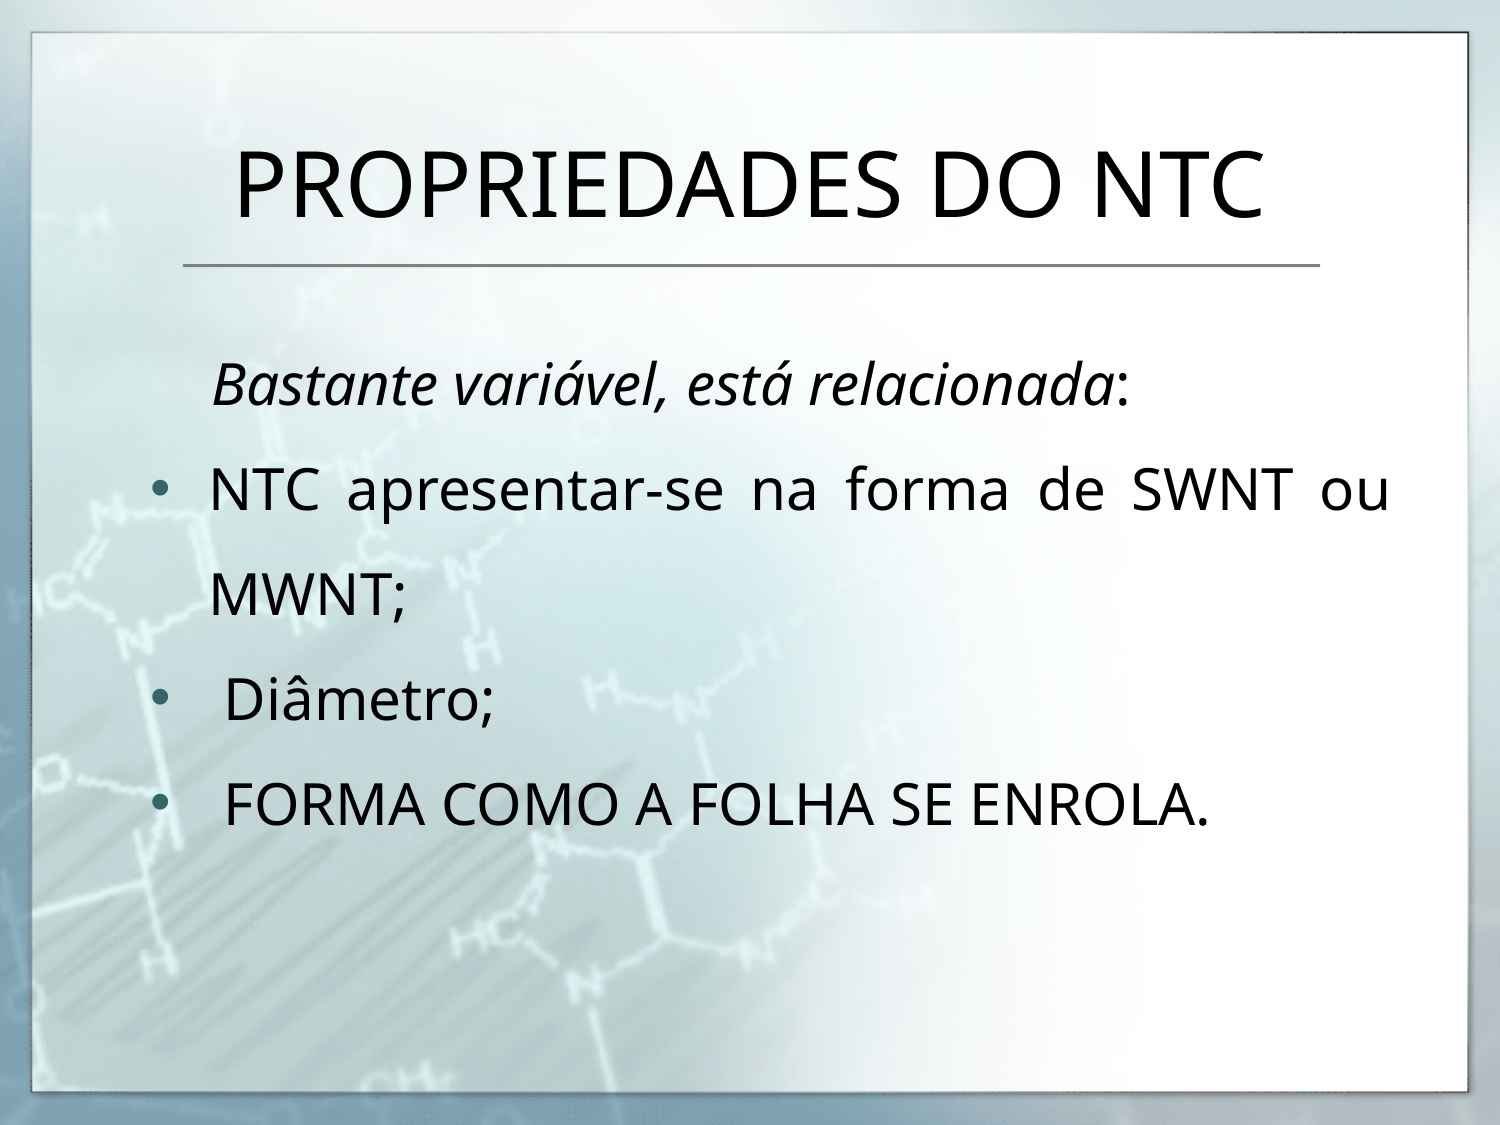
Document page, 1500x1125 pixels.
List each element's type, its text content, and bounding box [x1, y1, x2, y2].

text_box Bastante variável, está relacionada: NTC apresentar-se na forma de SWNT ou MWNT; Diâmetro; FORMA COMO A FOLHA SE ENROLA. [105, 304, 1407, 845]
text_box PROPRIEDADES DO NTC [62, 93, 1438, 269]
picture [0, 0, 1500, 1125]
